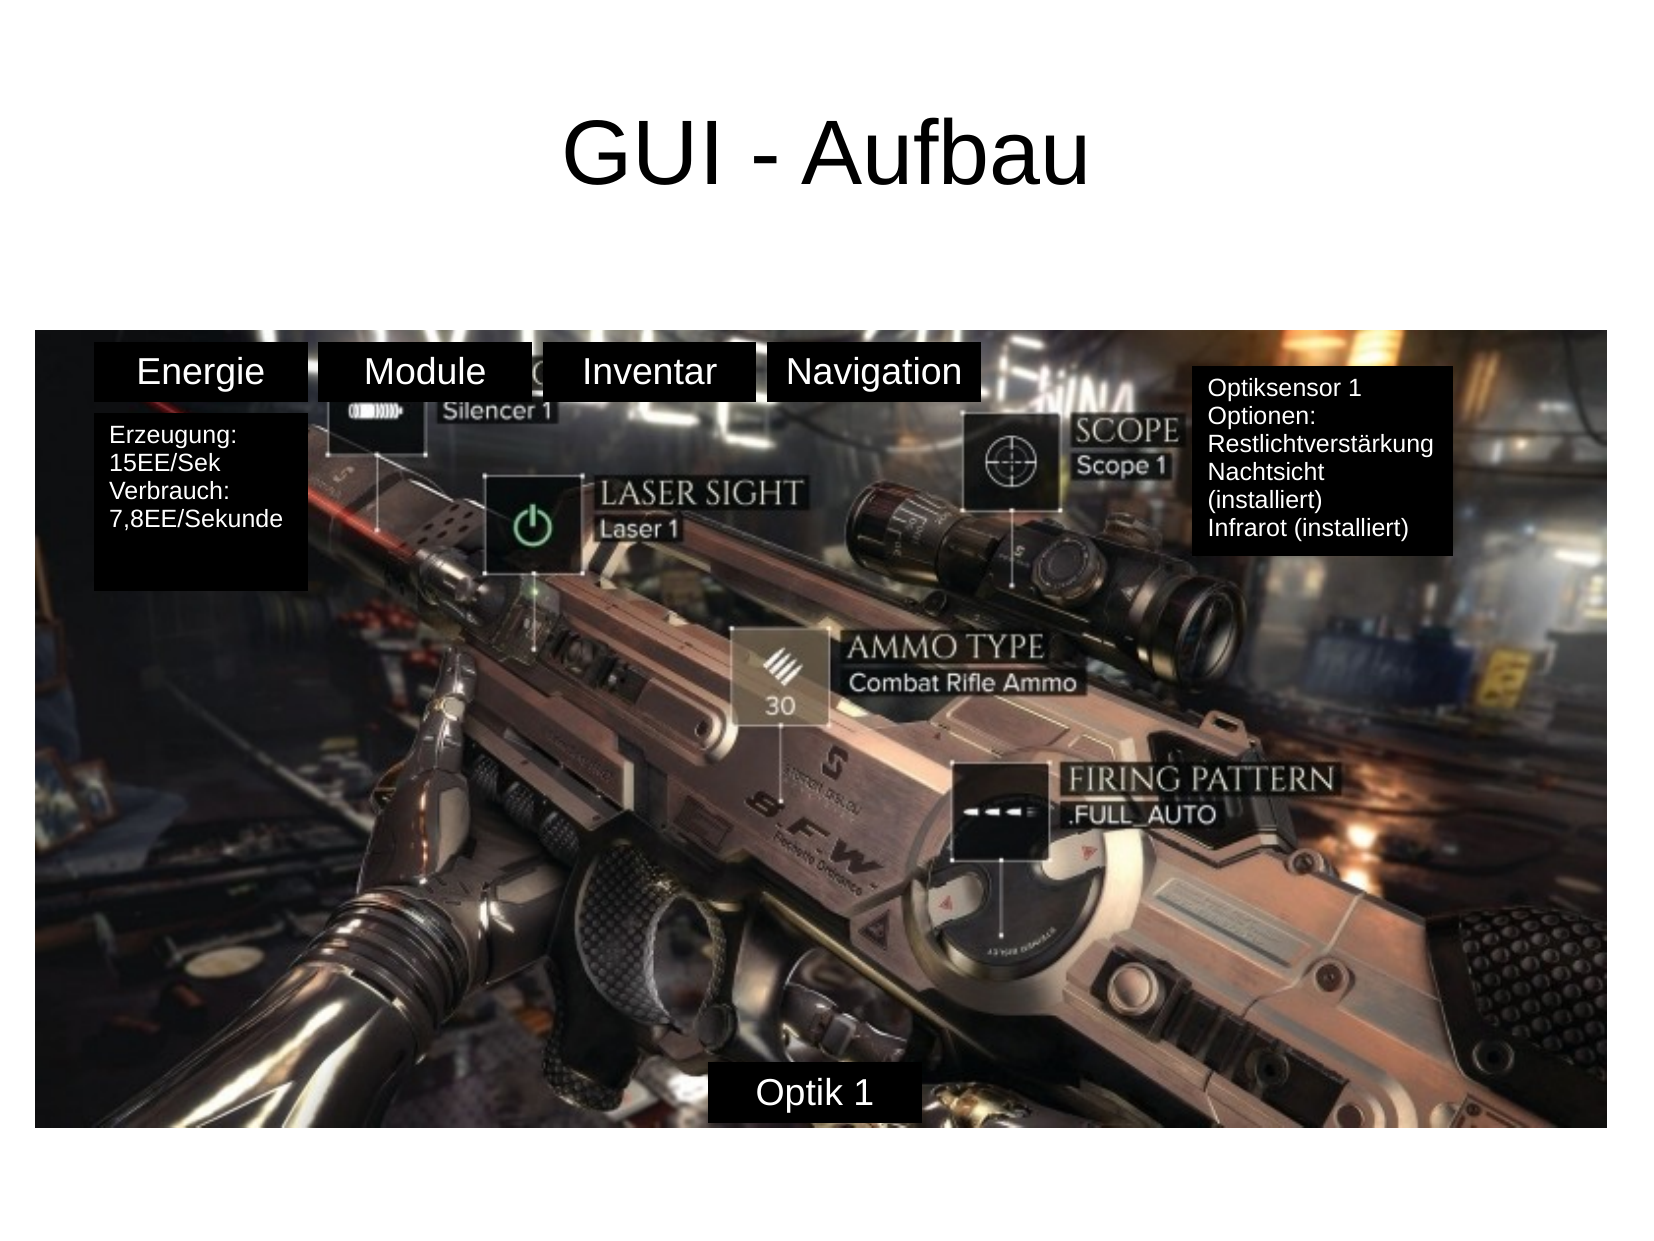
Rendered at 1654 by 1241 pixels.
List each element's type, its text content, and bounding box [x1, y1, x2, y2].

text_box Optik 1 [708, 1062, 922, 1123]
text_box Module [318, 342, 532, 402]
text_box Inventar [543, 342, 756, 402]
text_box Erzeugung: 15EE/Sek Verbrauch: 7,8EE/Sekunde [94, 413, 308, 591]
text_box Energie [94, 342, 308, 402]
picture [35, 330, 1607, 1128]
title GUI - Aufbau [82, 49, 1571, 257]
text_box Optiksensor 1 Optionen: Restlichtverstärkung Nachtsicht (installiert) Infrarot (installiert) [1192, 366, 1453, 556]
text_box Navigation [767, 342, 981, 402]
